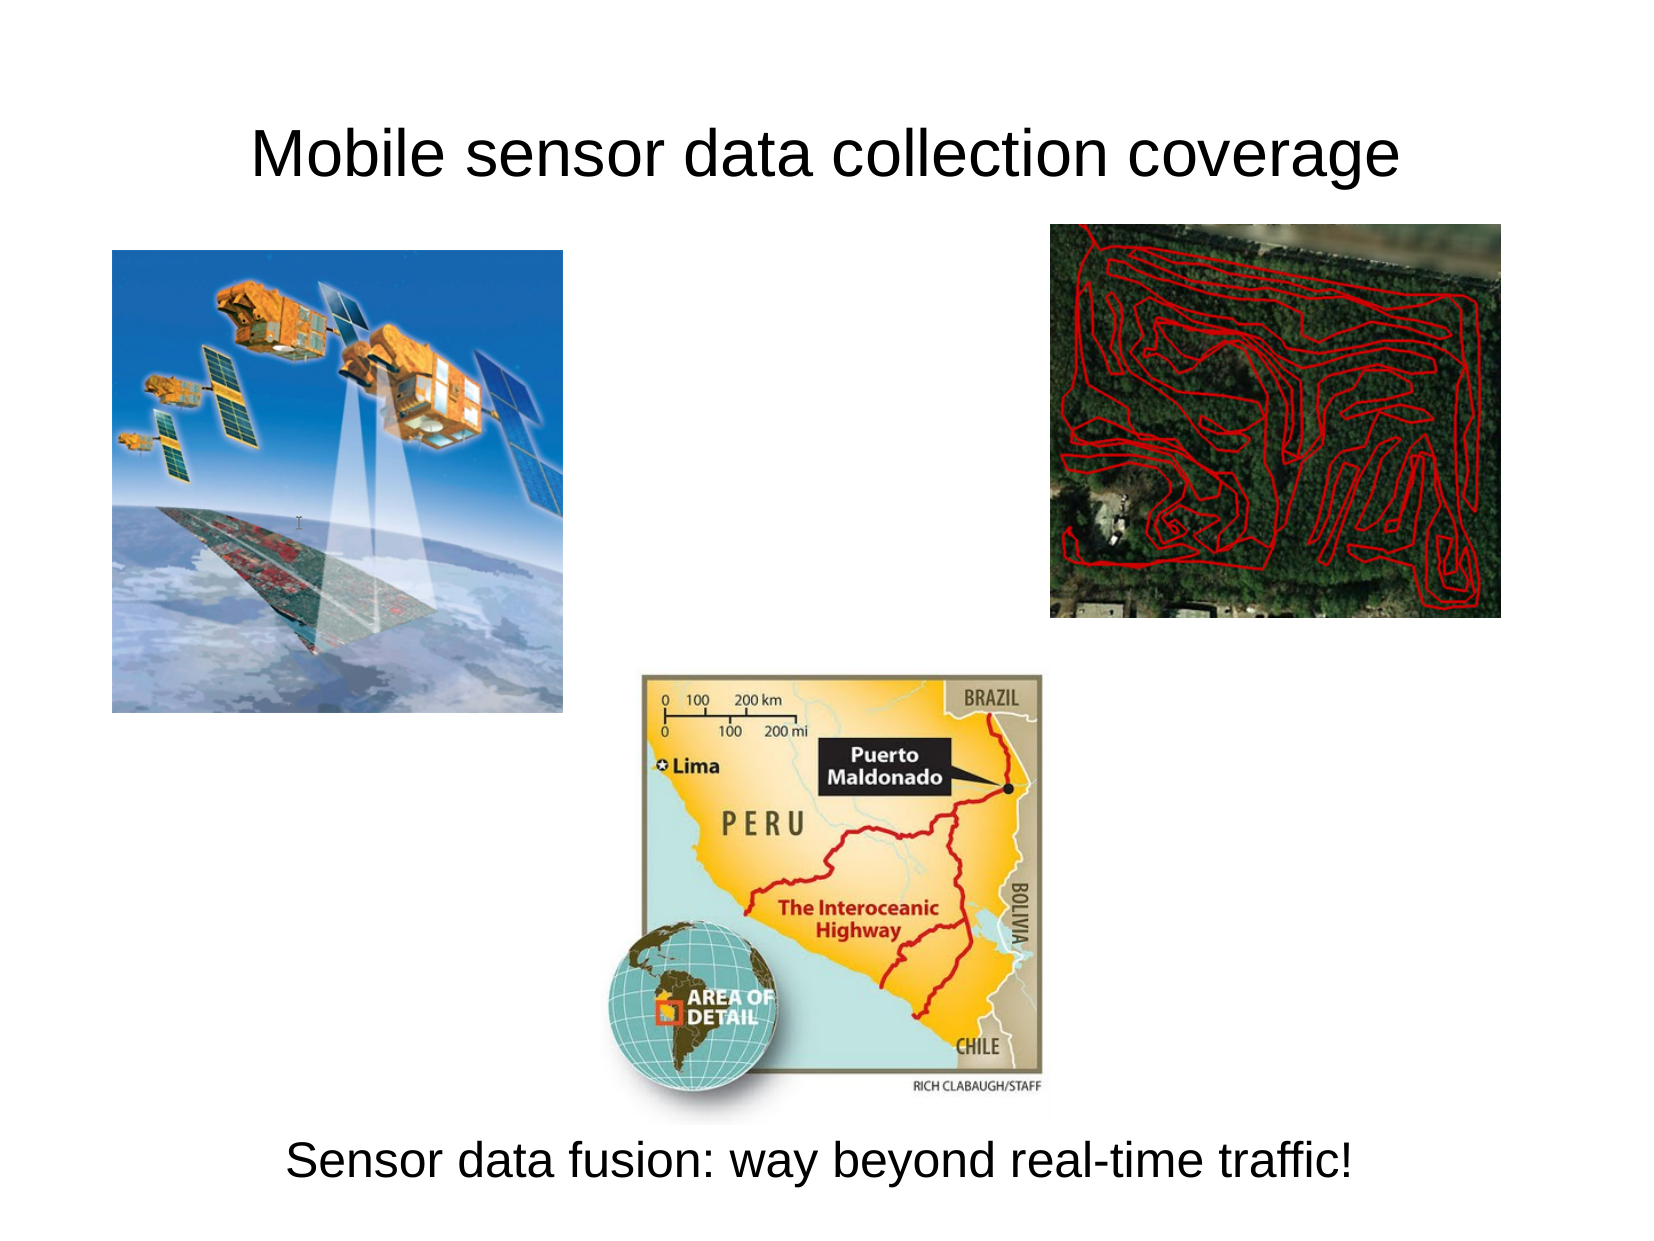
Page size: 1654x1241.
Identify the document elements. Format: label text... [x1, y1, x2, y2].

text_box Sensor data fusion: way beyond real-time traffic! [270, 1125, 1371, 1196]
picture [1050, 224, 1501, 619]
picture [600, 667, 1051, 1125]
picture [112, 250, 563, 713]
title Mobile sensor data collection coverage [82, 49, 1571, 257]
